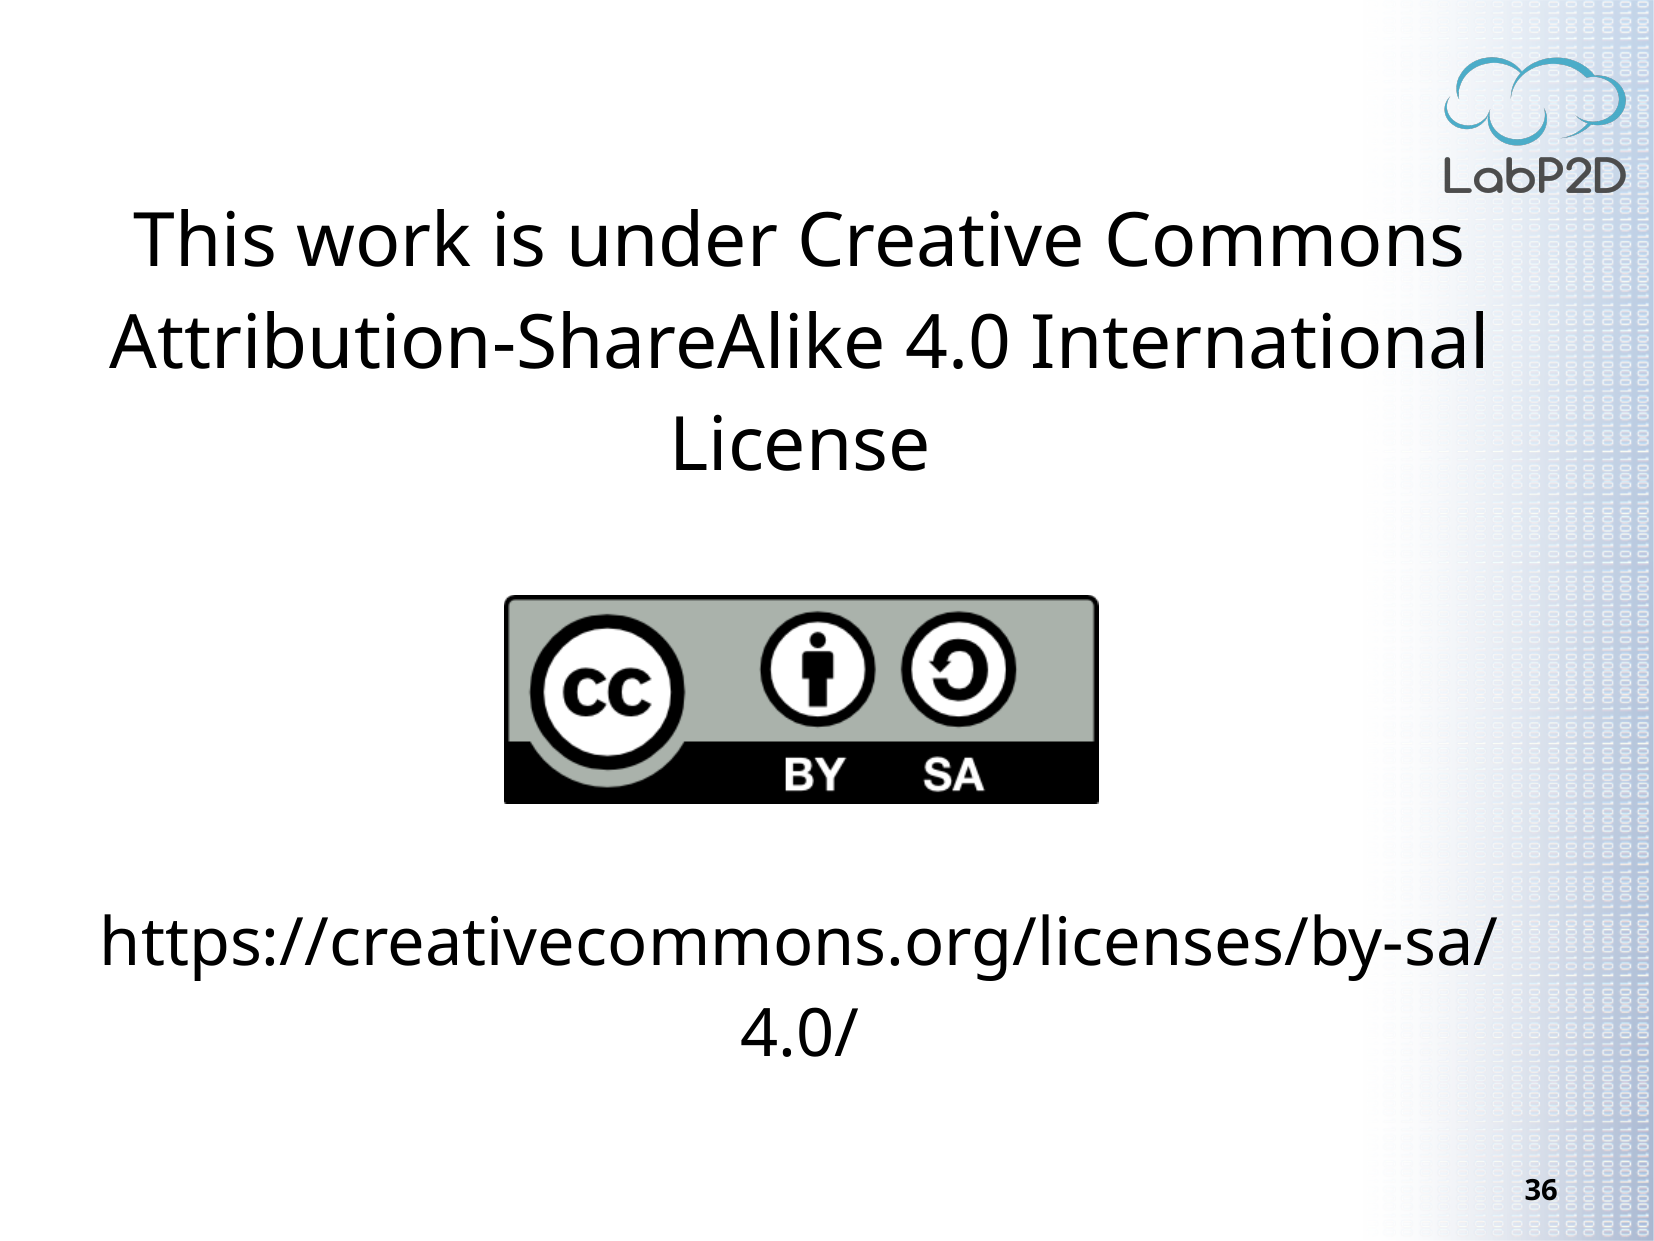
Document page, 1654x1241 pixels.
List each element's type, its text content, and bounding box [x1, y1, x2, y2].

picture [504, 595, 1099, 804]
list This work is under Creative Commons Attribution-ShareAlike 4.0 International License https://creativecommons.org/licenses/by-sa/4.0/ [64, 175, 1536, 1086]
picture [1360, 1, 1654, 1240]
